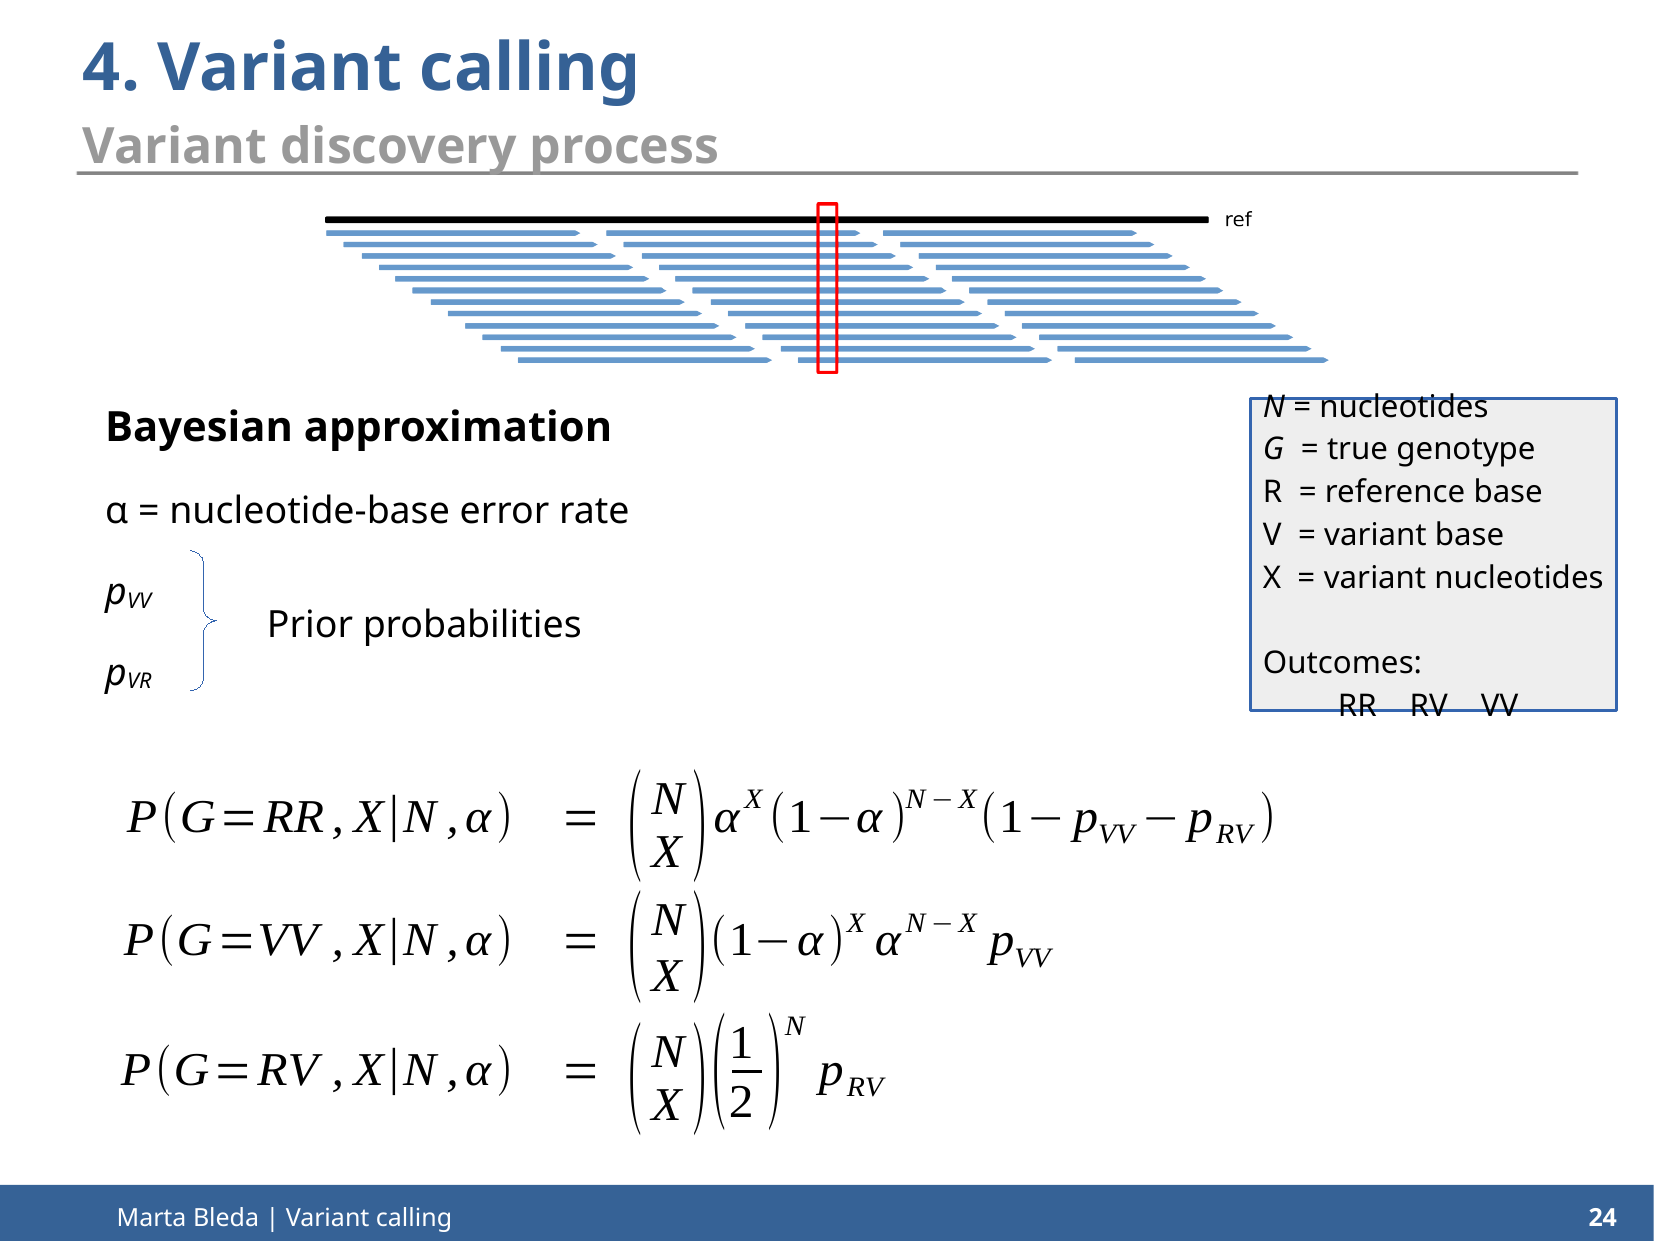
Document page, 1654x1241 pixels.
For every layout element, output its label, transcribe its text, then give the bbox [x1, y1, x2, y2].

text_box Prior probabilities [252, 590, 679, 649]
list Bayesian approximation α = nucleotide-base error rate pVV pVR [105, 396, 1572, 1139]
title 4. Variant calling Variant discovery process [82, 31, 1571, 166]
picture [497, 170, 533, 175]
picture [540, 170, 1580, 175]
chart [105, 761, 1287, 1138]
picture [74, 170, 490, 175]
text_box N = nucleotides G = true genotype R = reference base V = variant base X = variant nucleotides Outcomes: RR RV VV [1250, 398, 1617, 711]
picture [325, 202, 1329, 374]
